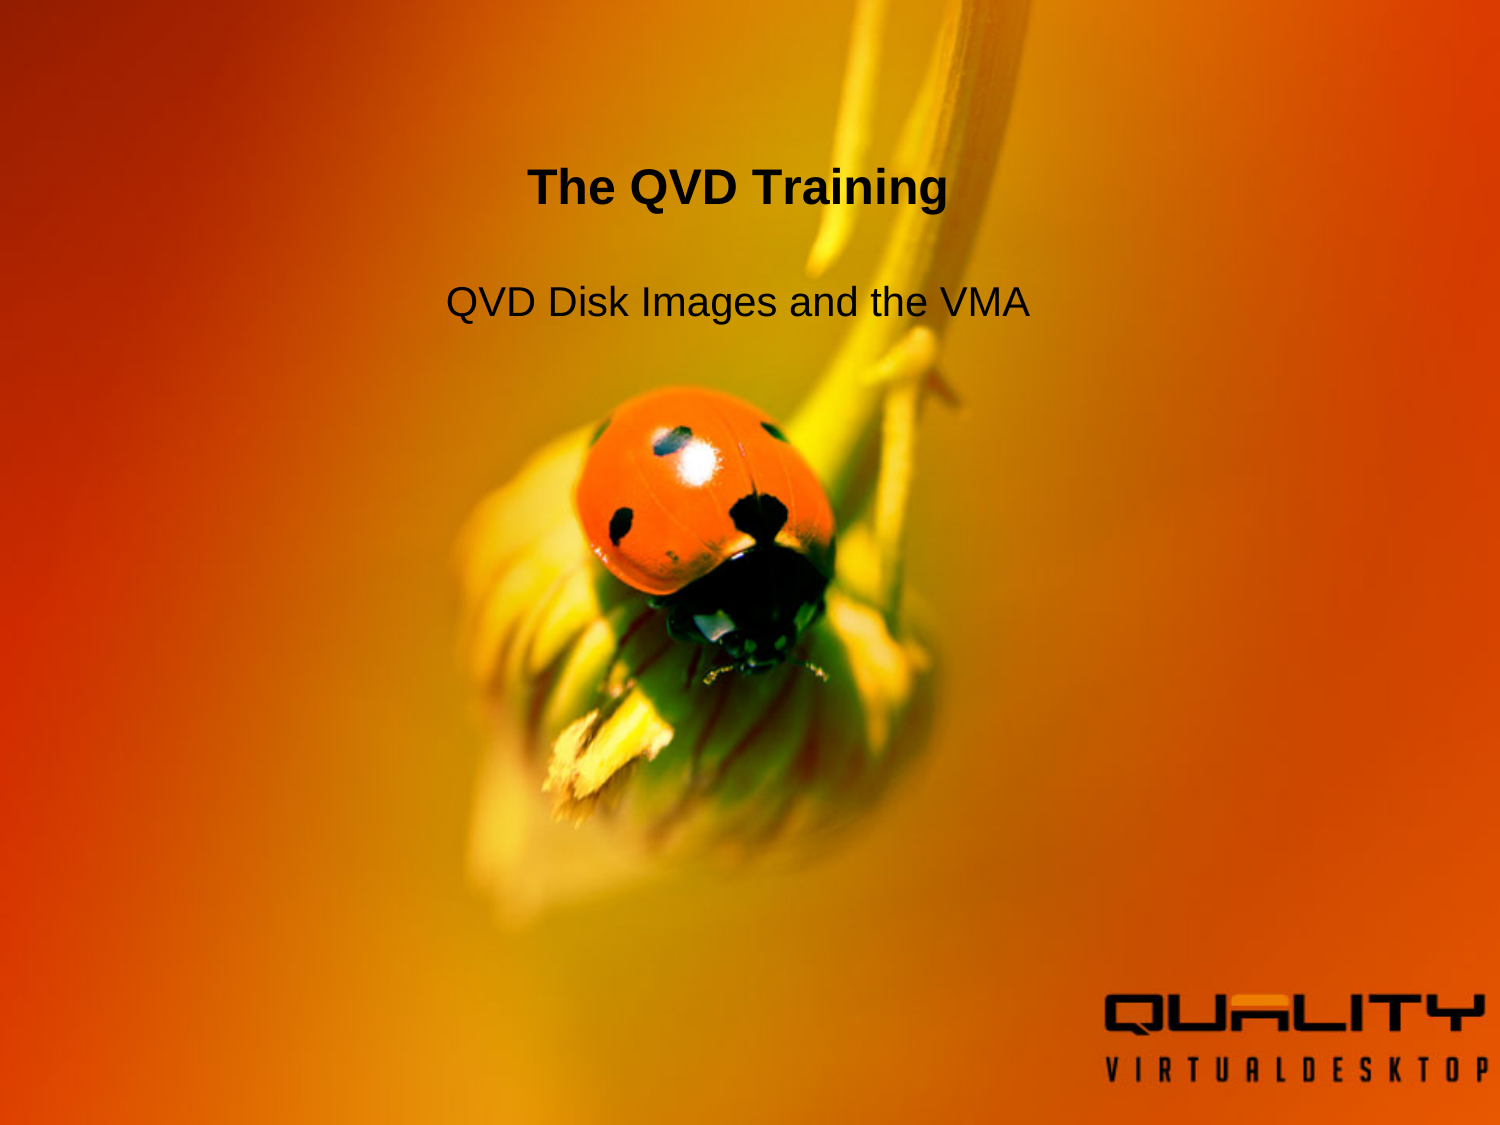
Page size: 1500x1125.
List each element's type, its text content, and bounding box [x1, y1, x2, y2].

picture [0, 0, 1500, 1125]
text_box The QVD Training QVD Disk Images and the VMA [289, 101, 1187, 333]
